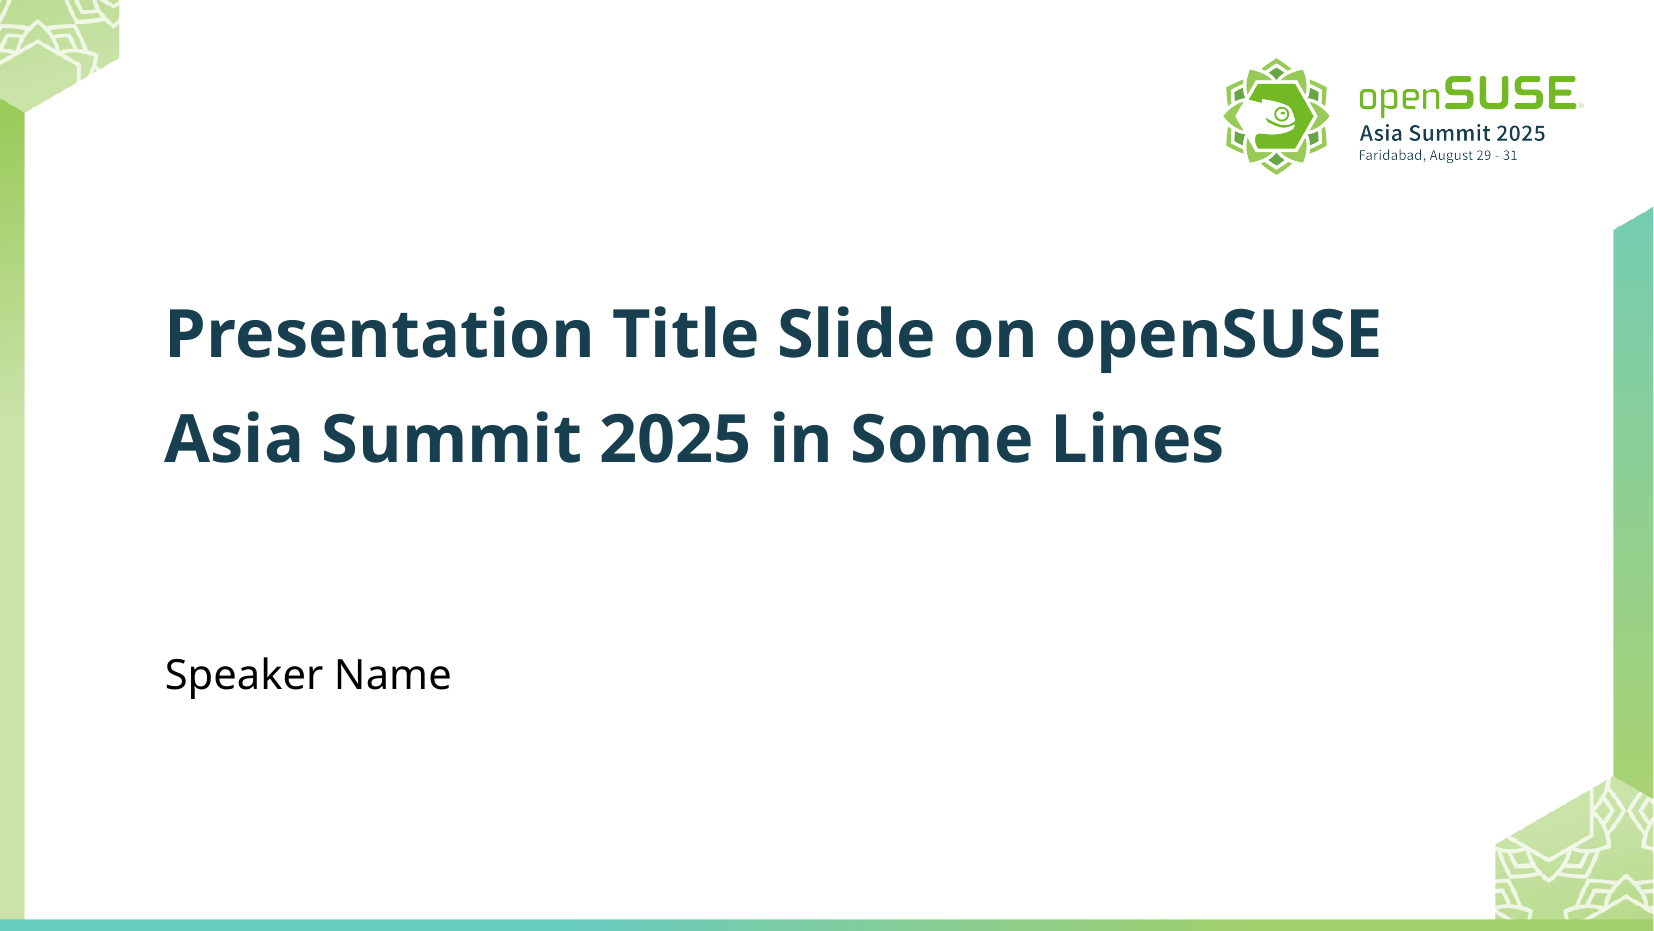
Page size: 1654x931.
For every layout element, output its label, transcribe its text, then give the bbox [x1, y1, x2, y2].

picture [0, 0, 1654, 931]
text_box Presentation Title Slide on openSUSE Asia Summit 2025 in Some Lines [150, 265, 1454, 601]
text_box Speaker Name [150, 637, 1201, 713]
